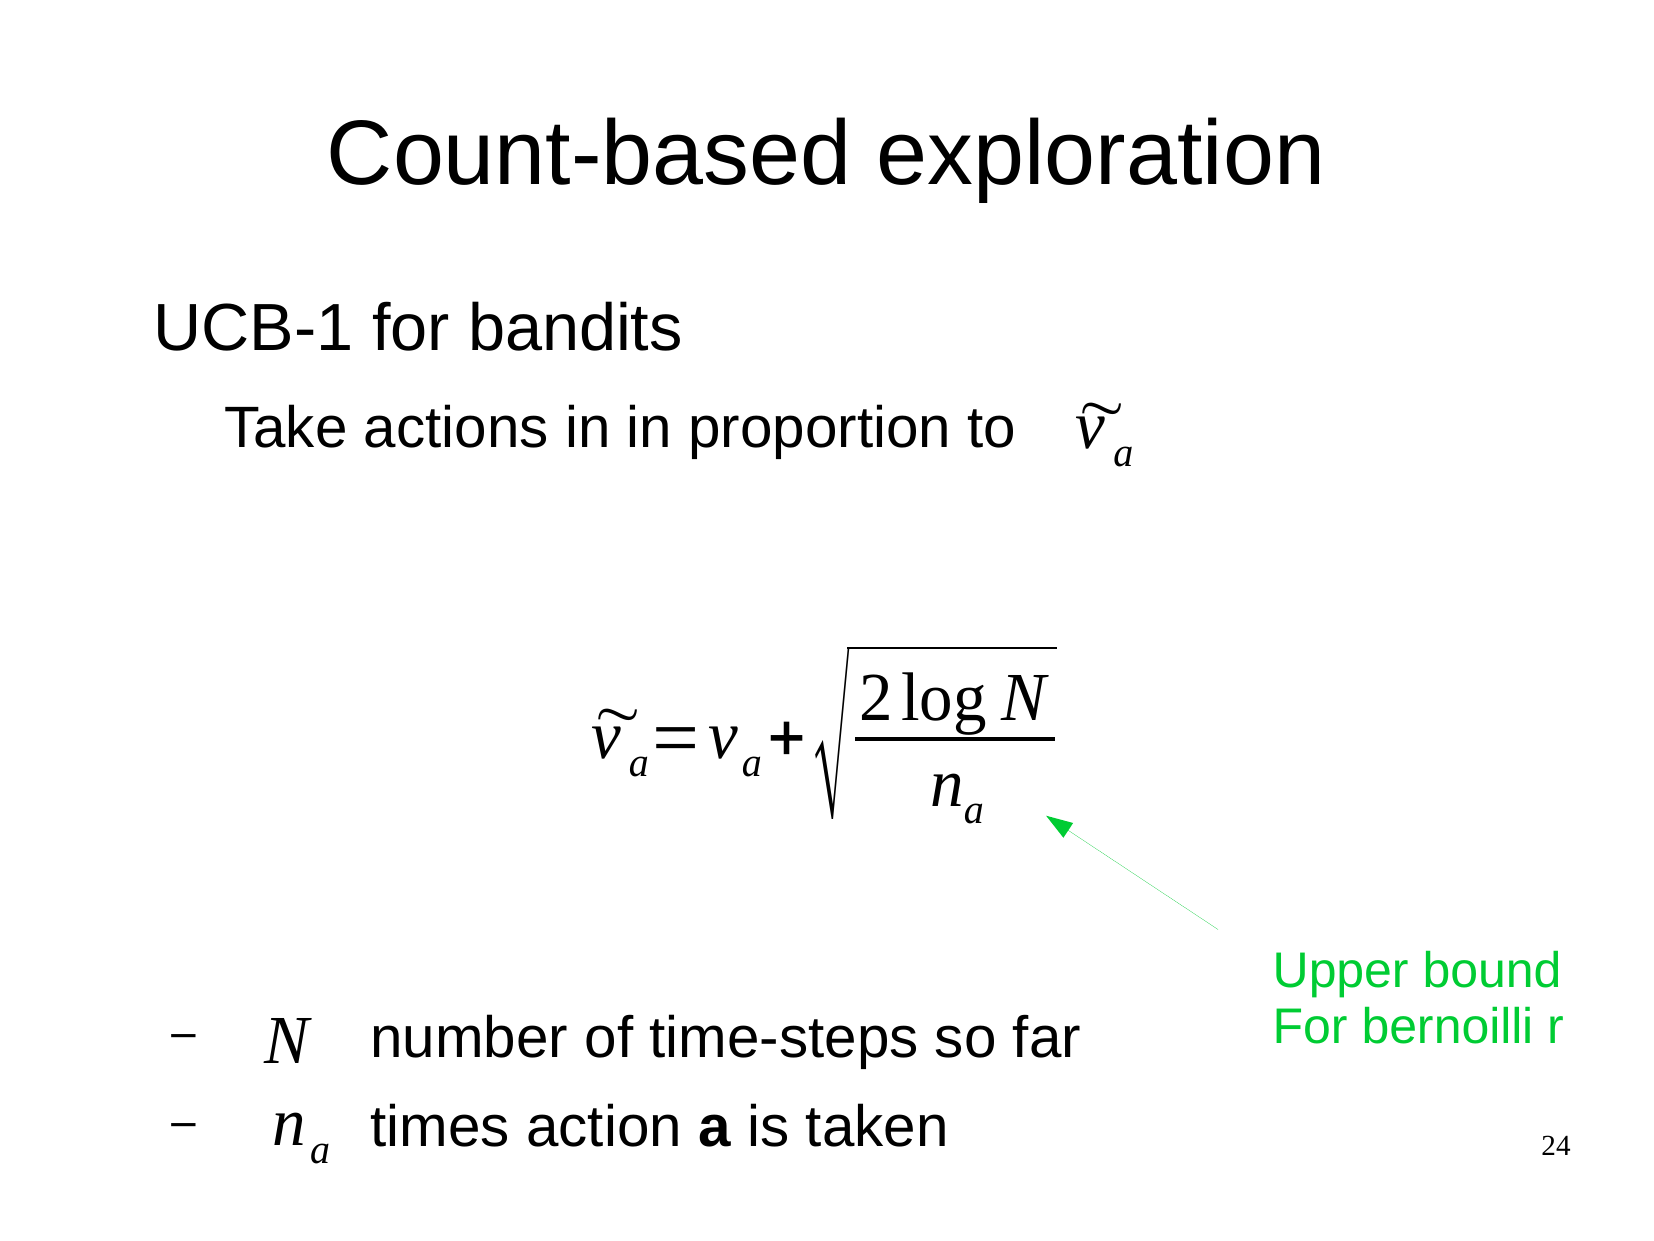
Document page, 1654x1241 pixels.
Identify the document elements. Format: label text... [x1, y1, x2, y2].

list UCB-1 for bandits Take actions in in proportion to number of time-steps so far times action a is taken [82, 290, 1571, 1241]
chart [243, 1002, 332, 1081]
chart [1058, 388, 1149, 477]
title Count-based exploration [82, 49, 1571, 257]
chart [574, 642, 1076, 833]
text_box Upper bound For bernoilli r [1257, 934, 1580, 1063]
chart [255, 1085, 345, 1174]
